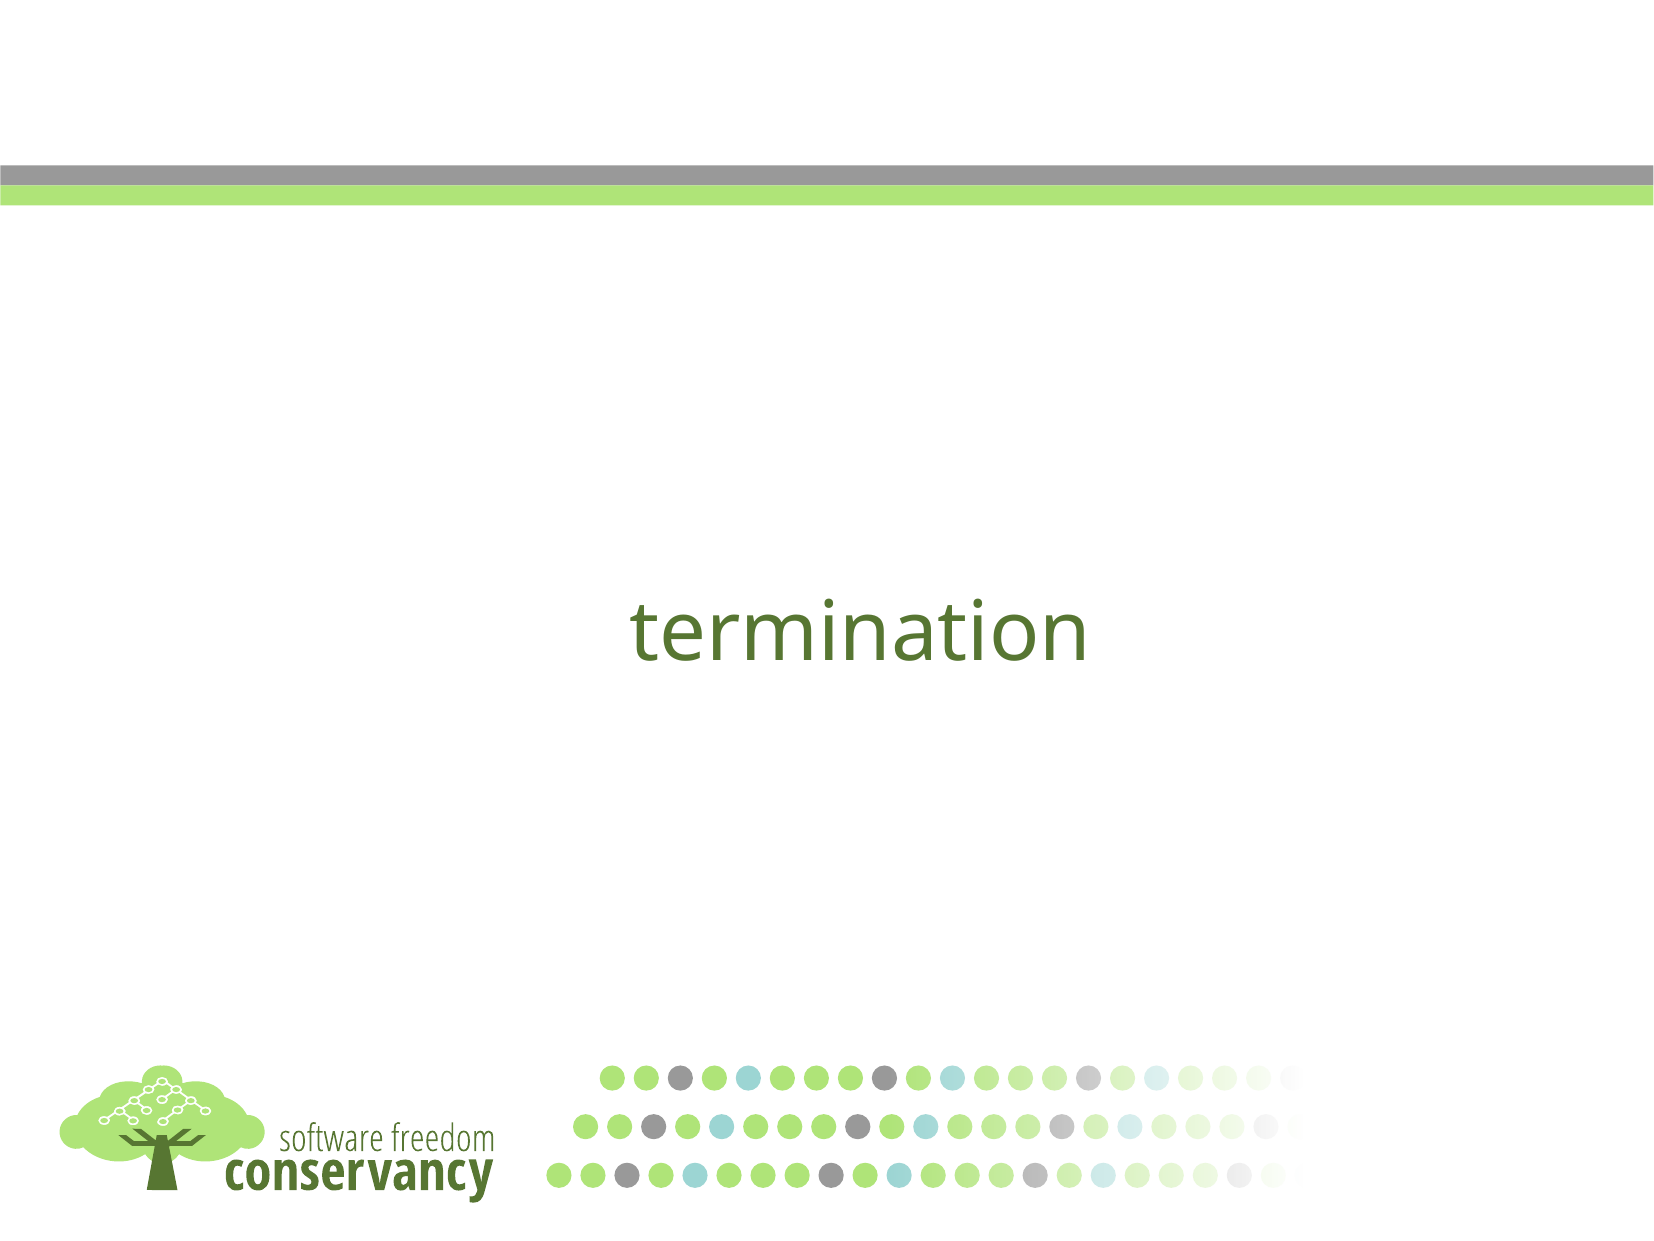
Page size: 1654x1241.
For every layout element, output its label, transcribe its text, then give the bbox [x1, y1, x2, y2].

title termination [86, 525, 1606, 733]
